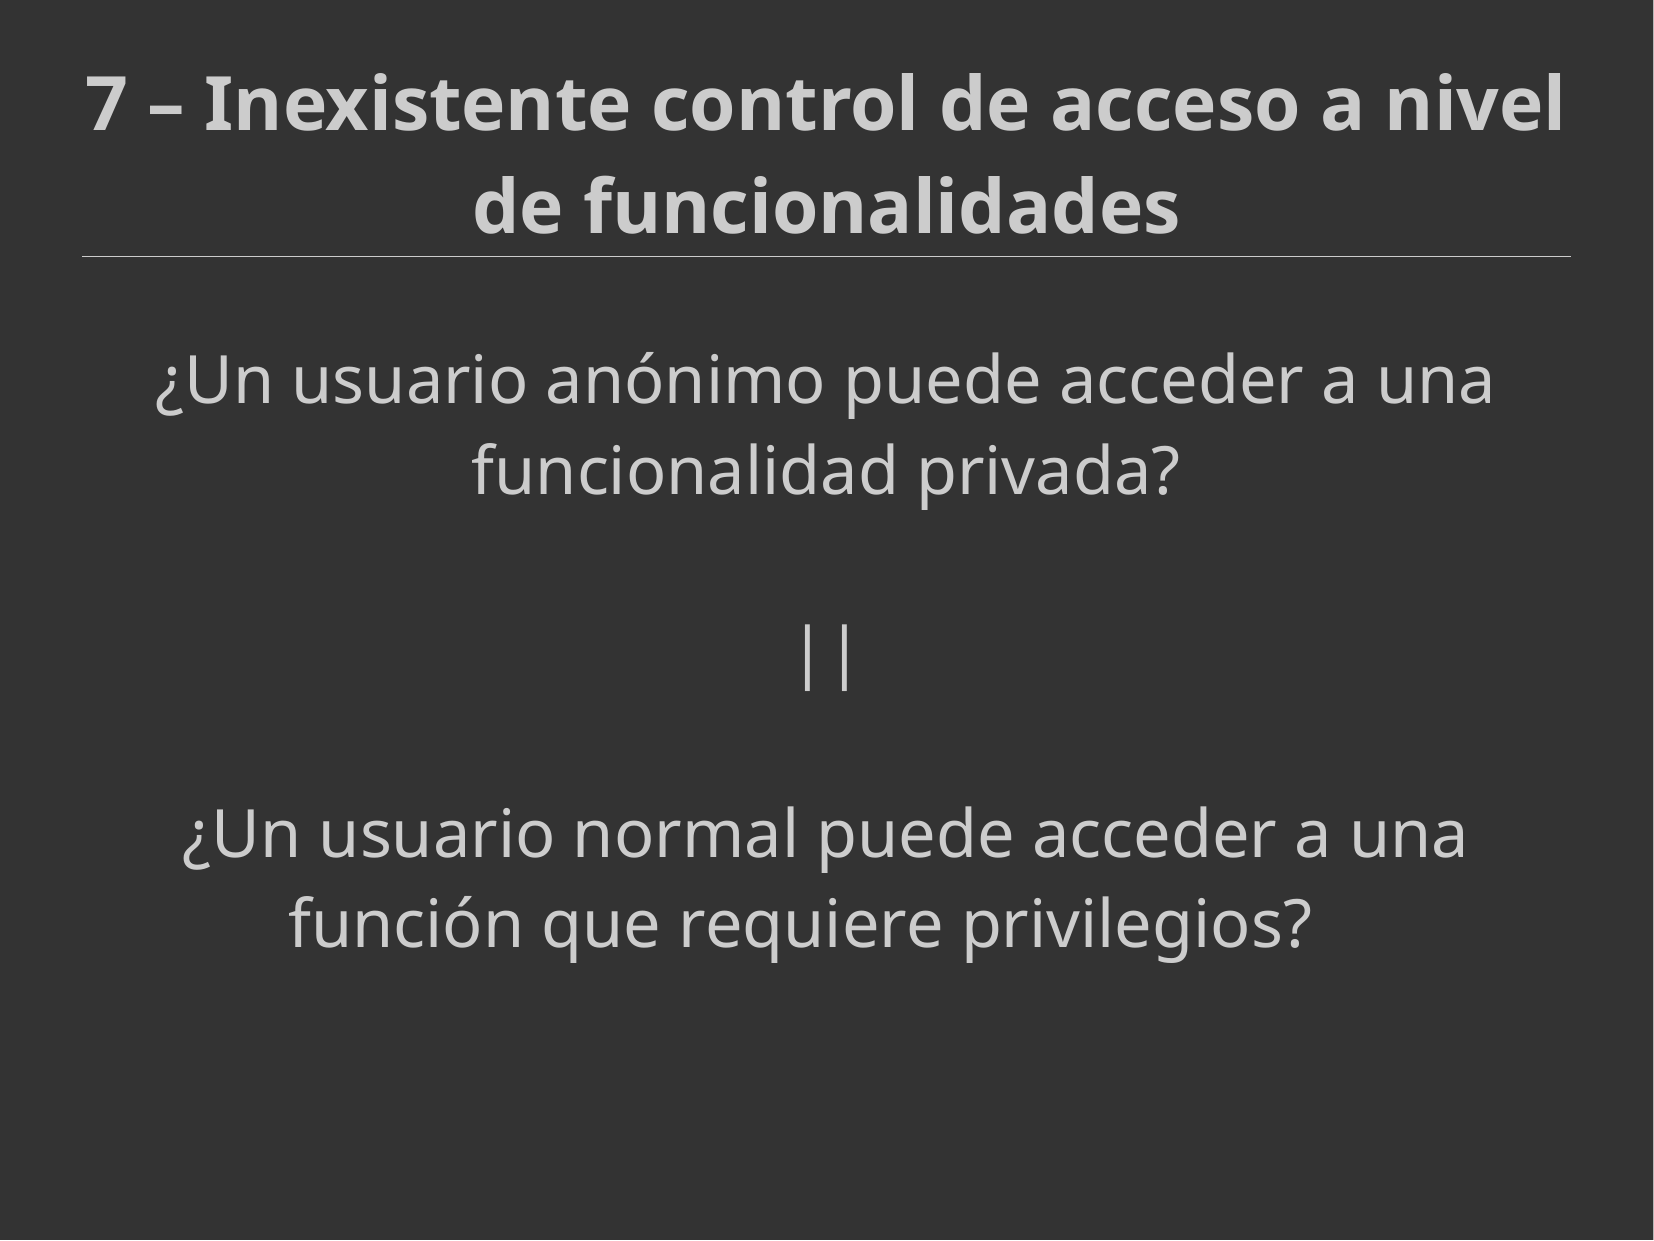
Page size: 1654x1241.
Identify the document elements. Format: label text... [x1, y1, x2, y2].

subtitle ¿Un usuario anónimo puede acceder a una funcionalidad privada? || ¿Un usuario normal puede acceder a una función que requiere privilegios? [82, 290, 1571, 1010]
title 7 – Inexistente control de acceso a nivel de funcionalidades [82, 49, 1571, 257]
